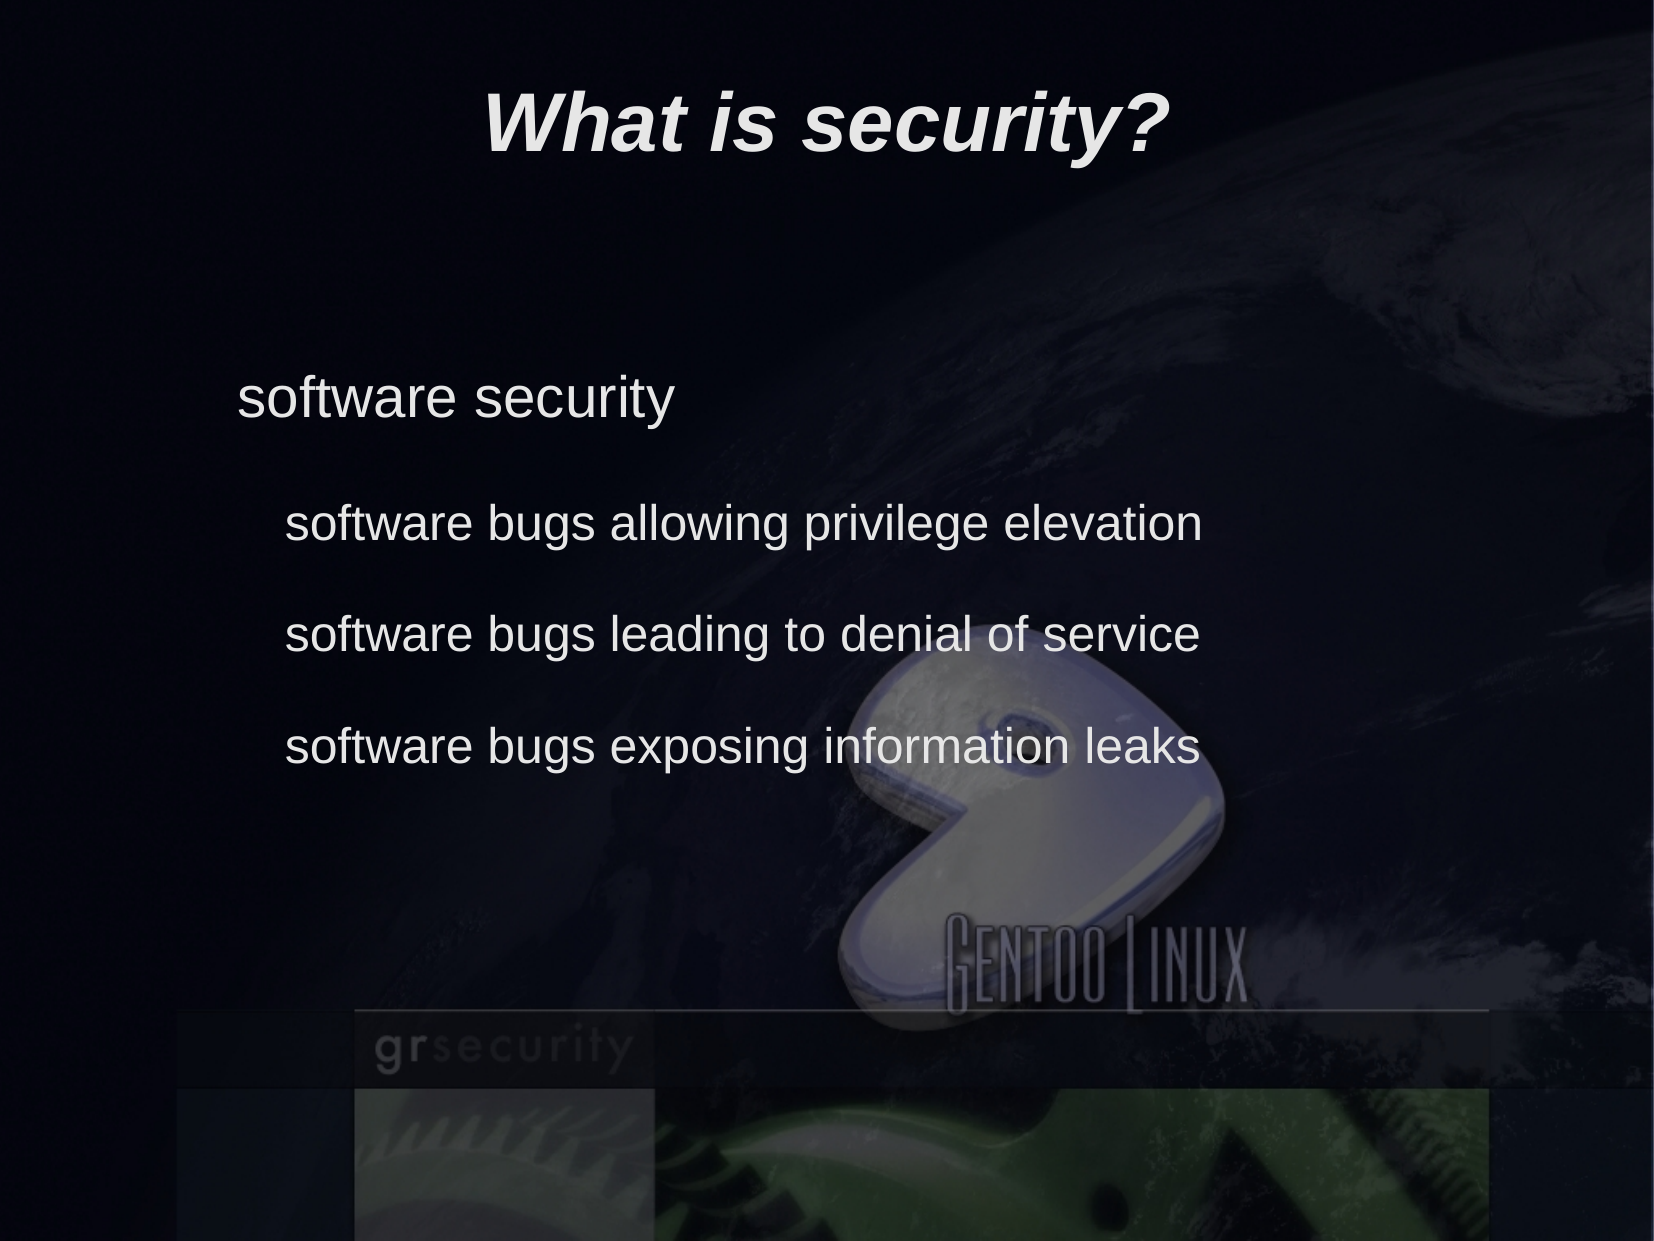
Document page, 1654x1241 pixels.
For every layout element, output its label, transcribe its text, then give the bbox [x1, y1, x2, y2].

picture [0, 0, 1654, 1241]
list software security software bugs allowing privilege elevation software bugs leading to denial of service software bugs exposing information leaks [178, 364, 1570, 1147]
title What is security? [121, 19, 1534, 227]
